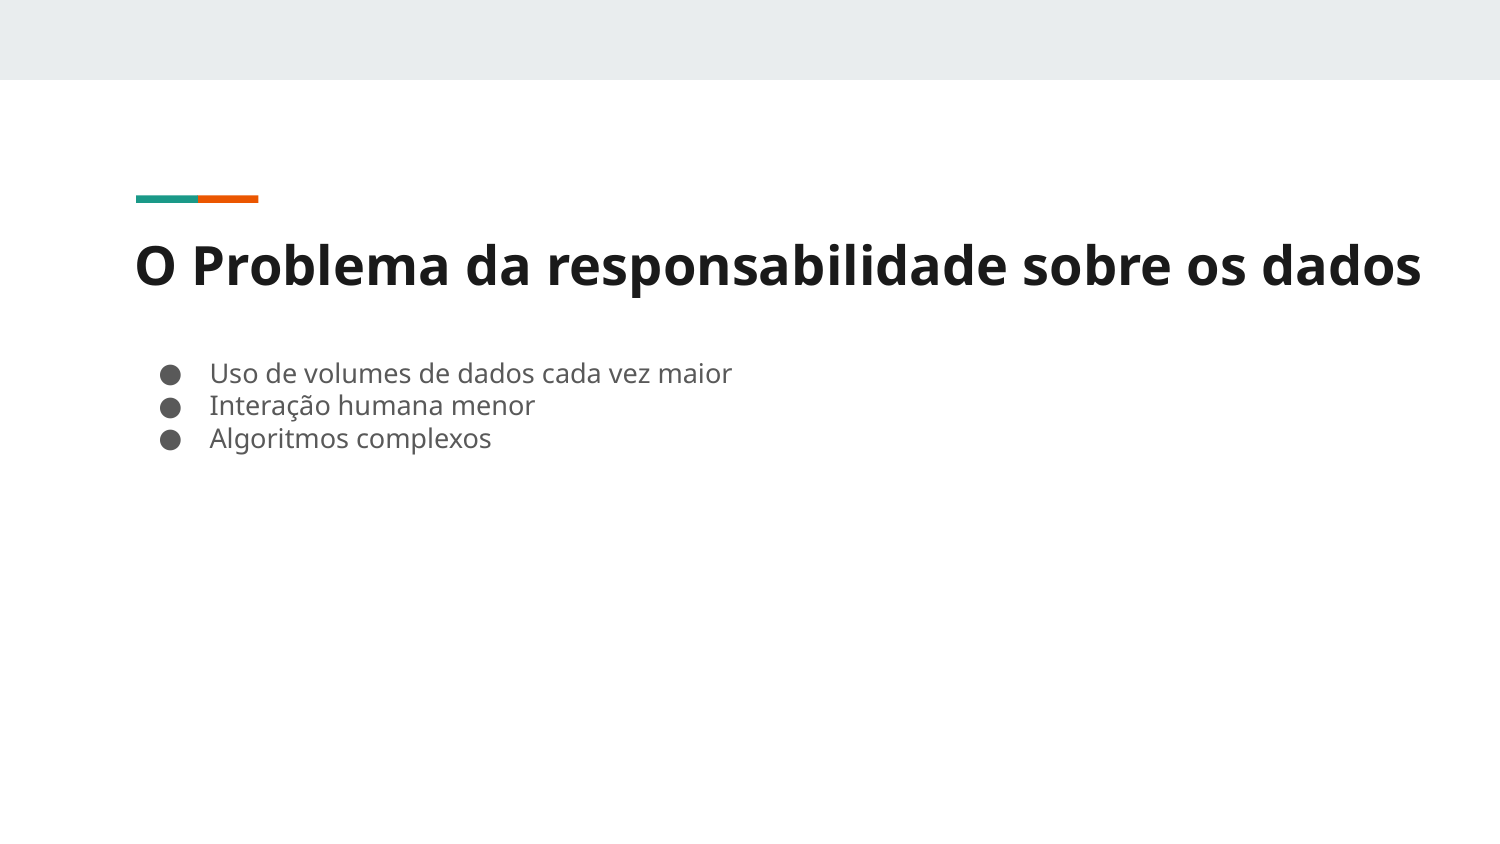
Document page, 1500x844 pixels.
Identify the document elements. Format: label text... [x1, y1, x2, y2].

title O Problema da responsabilidade sobre os dados [119, 216, 1474, 305]
list Uso de volumes de dados cada vez maior Interação humana menor Algoritmos complexos [119, 341, 1381, 712]
